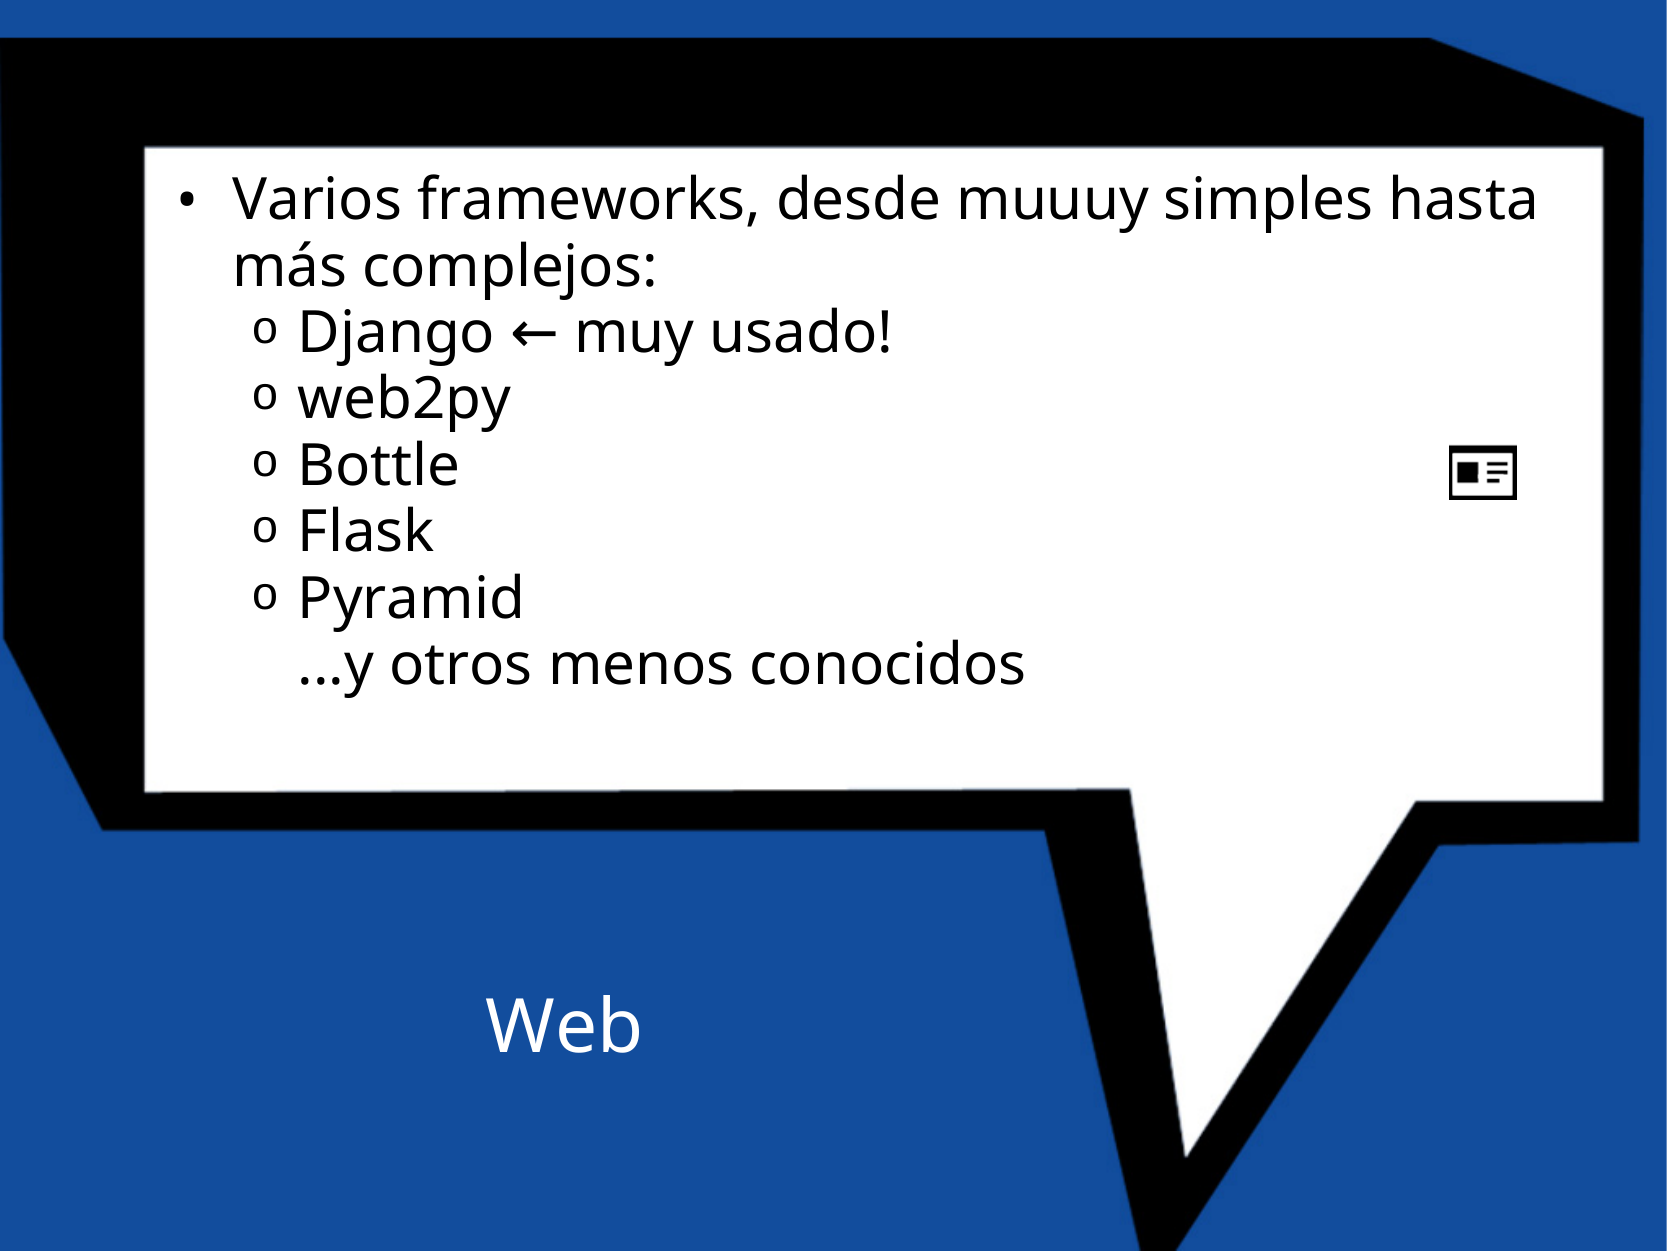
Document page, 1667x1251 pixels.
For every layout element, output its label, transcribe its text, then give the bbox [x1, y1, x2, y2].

subtitle Varios frameworks, desde muuuy simples hasta más complejos: Django ← muy usado! web2py Bottle Flask Pyramid ...y otros menos conocidos [157, 166, 1573, 846]
picture [0, 0, 1667, 1251]
title Web [90, 834, 1040, 1220]
